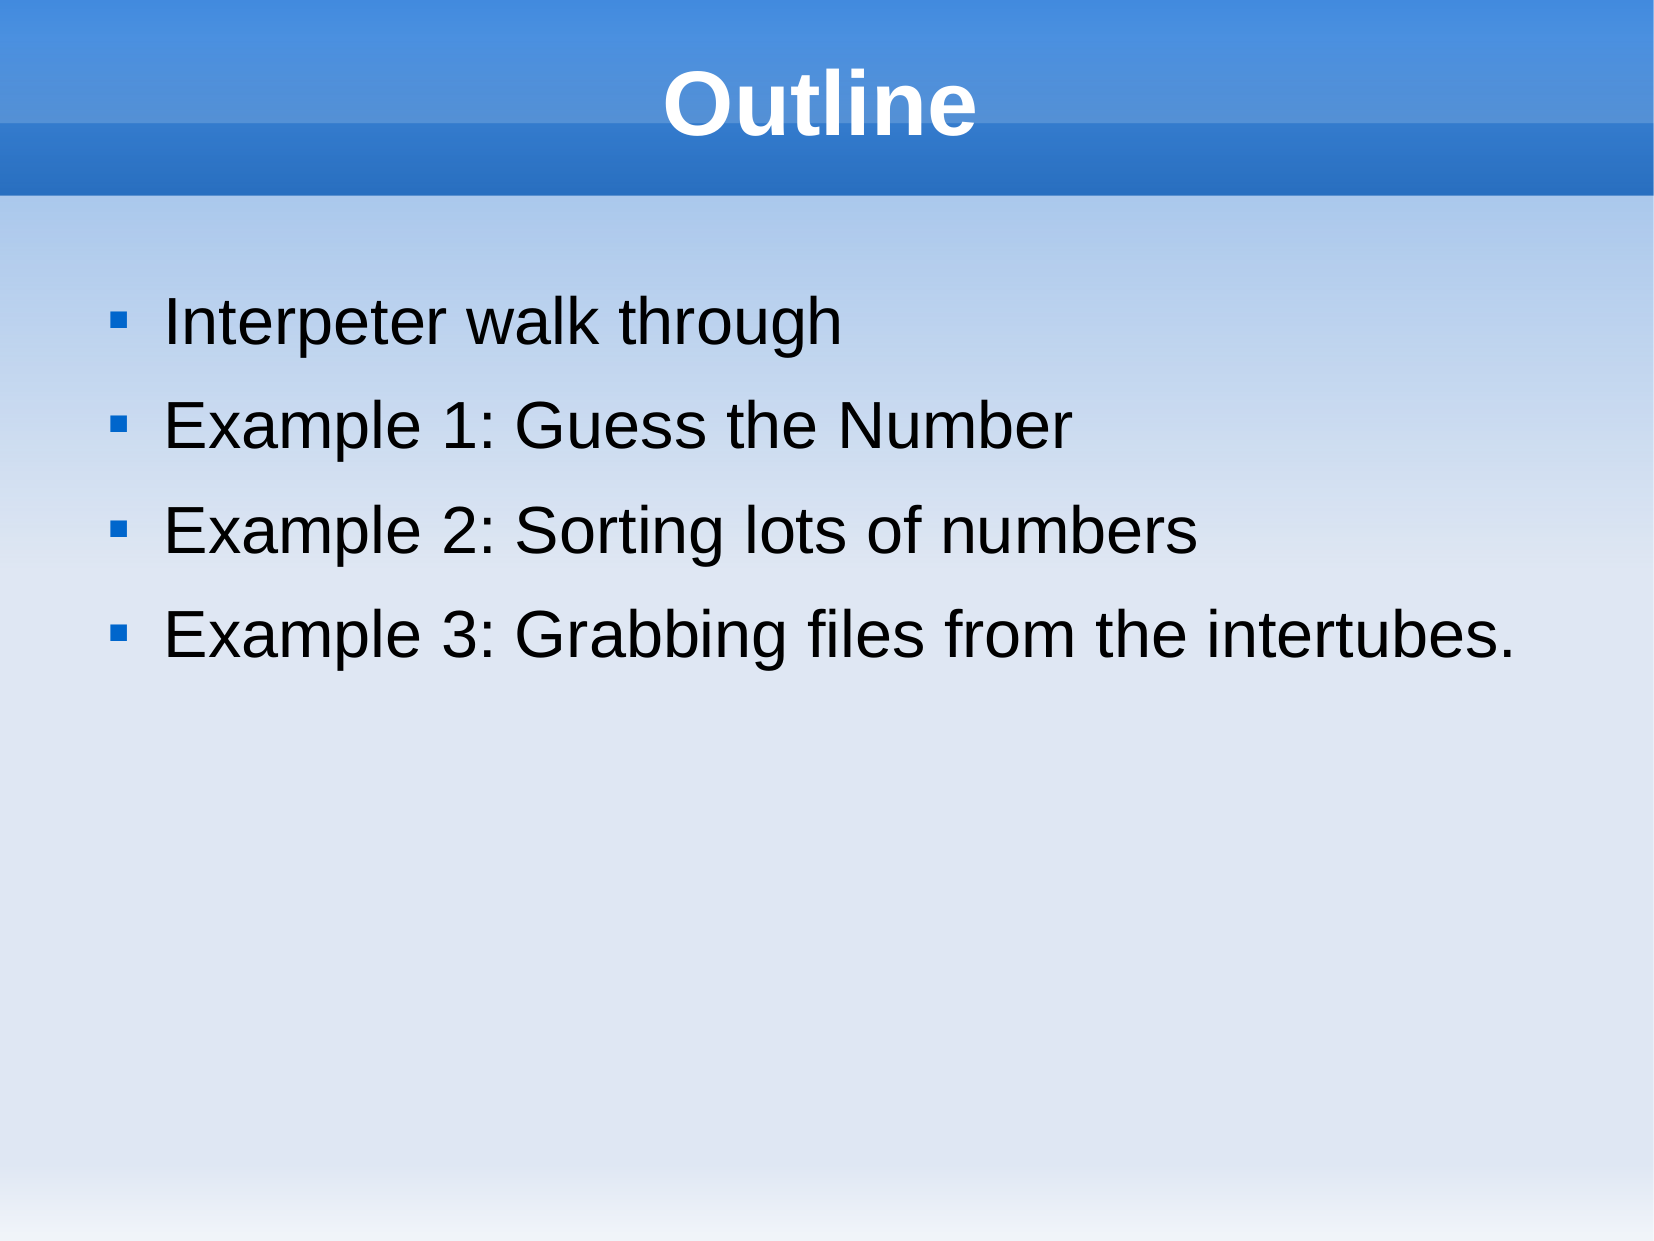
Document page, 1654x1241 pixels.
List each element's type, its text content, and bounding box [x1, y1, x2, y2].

picture [0, 0, 1654, 1241]
list Interpeter walk through Example 1: Guess the Number Example 2: Sorting lots of numbers Example 3: Grabbing files from the intertubes. [75, 283, 1564, 1088]
title Outline [76, 0, 1565, 208]
